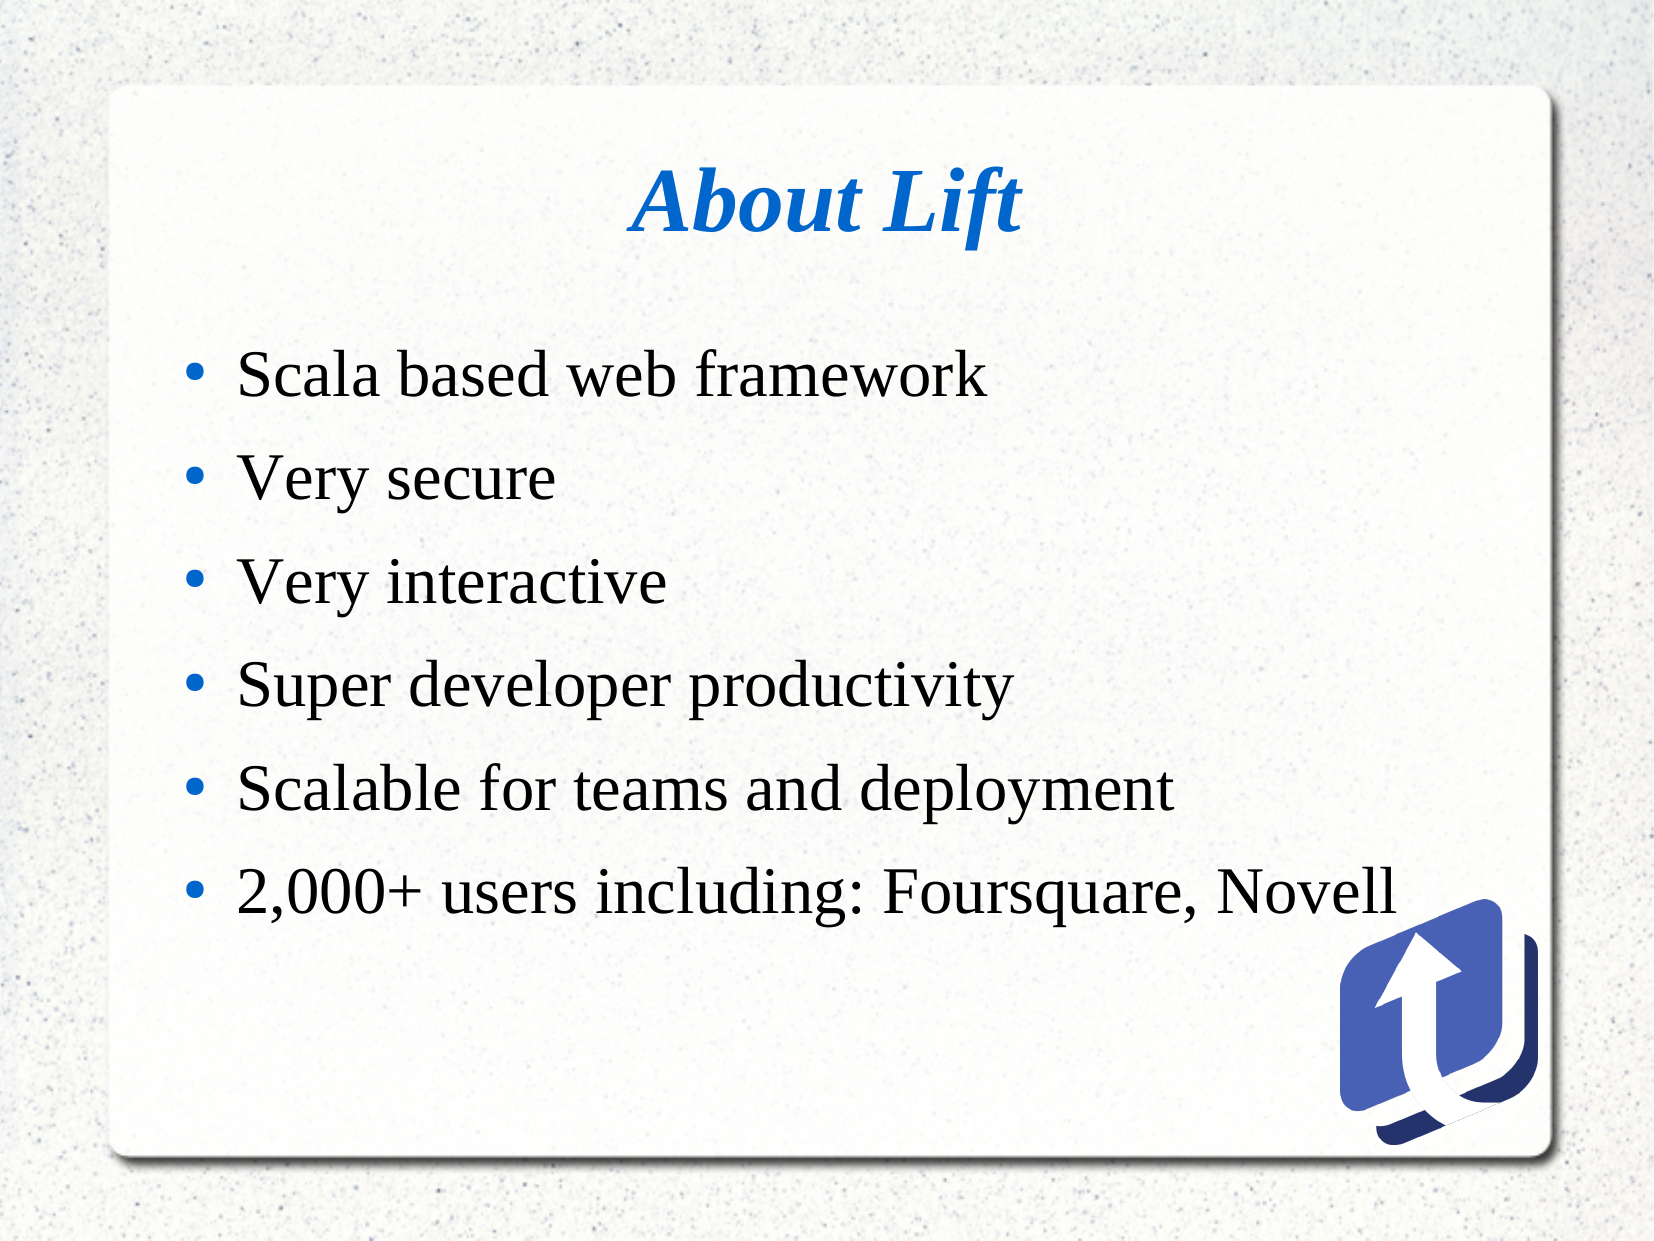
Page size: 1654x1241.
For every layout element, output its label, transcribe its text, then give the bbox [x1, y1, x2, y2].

title About Lift [118, 104, 1536, 297]
list Scala based web framework Very secure Very interactive Super developer productivity Scalable for teams and deployment 2,000+ users including: Foursquare, Novell [147, 336, 1506, 1141]
picture [0, 0, 1654, 1241]
